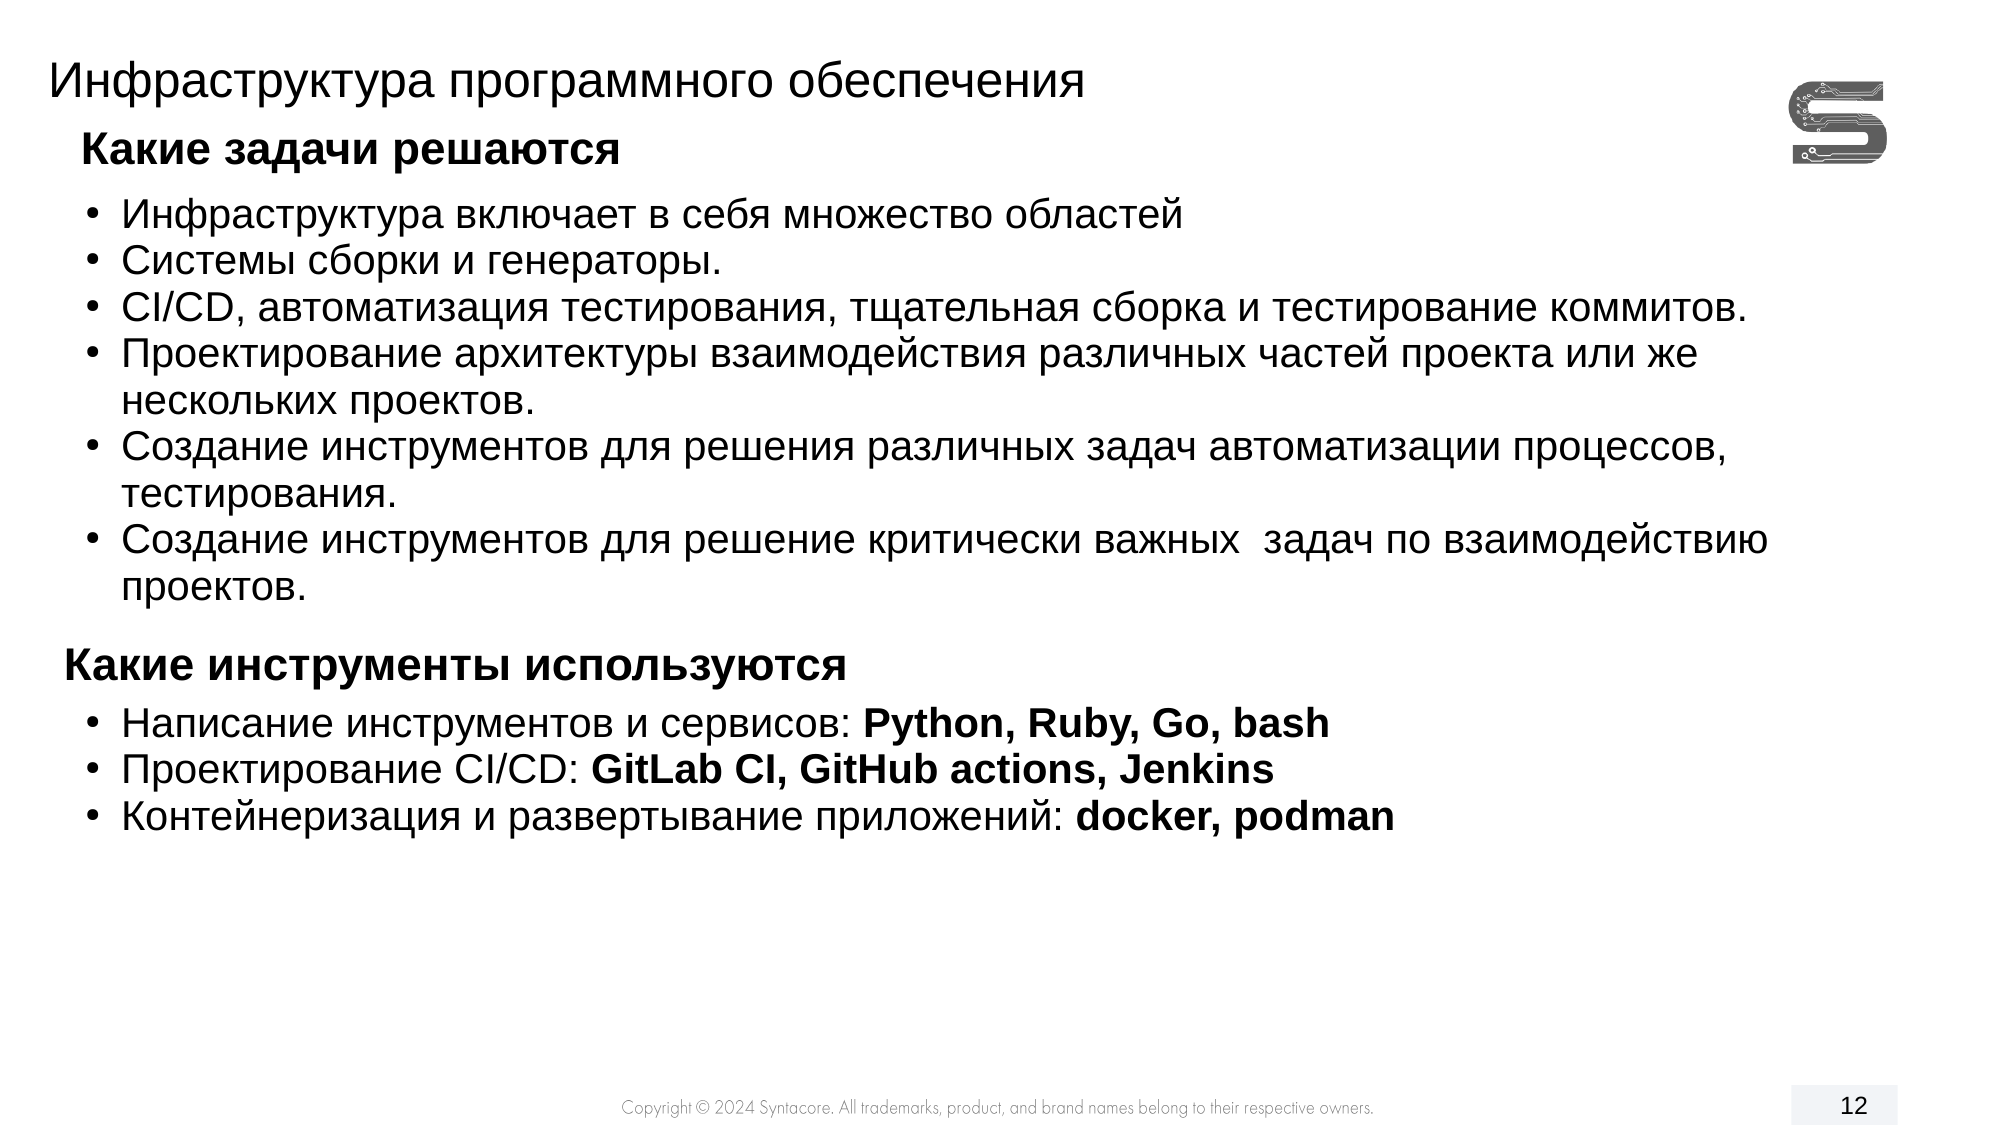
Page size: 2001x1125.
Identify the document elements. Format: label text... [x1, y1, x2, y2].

text_box <number> [1825, 1084, 1969, 1125]
text_box Написание инструментов и сервисов: Python, Ruby, Go, bash Проектирование CI/CD: GitLab CI, GitHub actions, Jenkins Контейнеризация и развертывание приложений: docker, podman [70, 692, 1921, 958]
text_box Какие задачи решаются [21, 115, 681, 243]
text_box Инфраструктура программного обеспечения [8, 45, 1126, 116]
picture [621, 1094, 1381, 1119]
text_box Инфраструктура включает в себя множество областей Системы сборки и генераторы. CI/CD, автоматизация тестирования, тщательная сборка и тестирование коммитов. Проектирование архитектуры взаимодействия различных частей проекта или же нескольких проектов. Создание инструментов для решения различных задач автоматизации процессов, тестирования. Создание инструментов для решение критически важных задач по взаимодействию проектов. [70, 183, 1921, 632]
picture [1788, 81, 1887, 164]
text_box Какие инструменты используются [23, 631, 889, 759]
